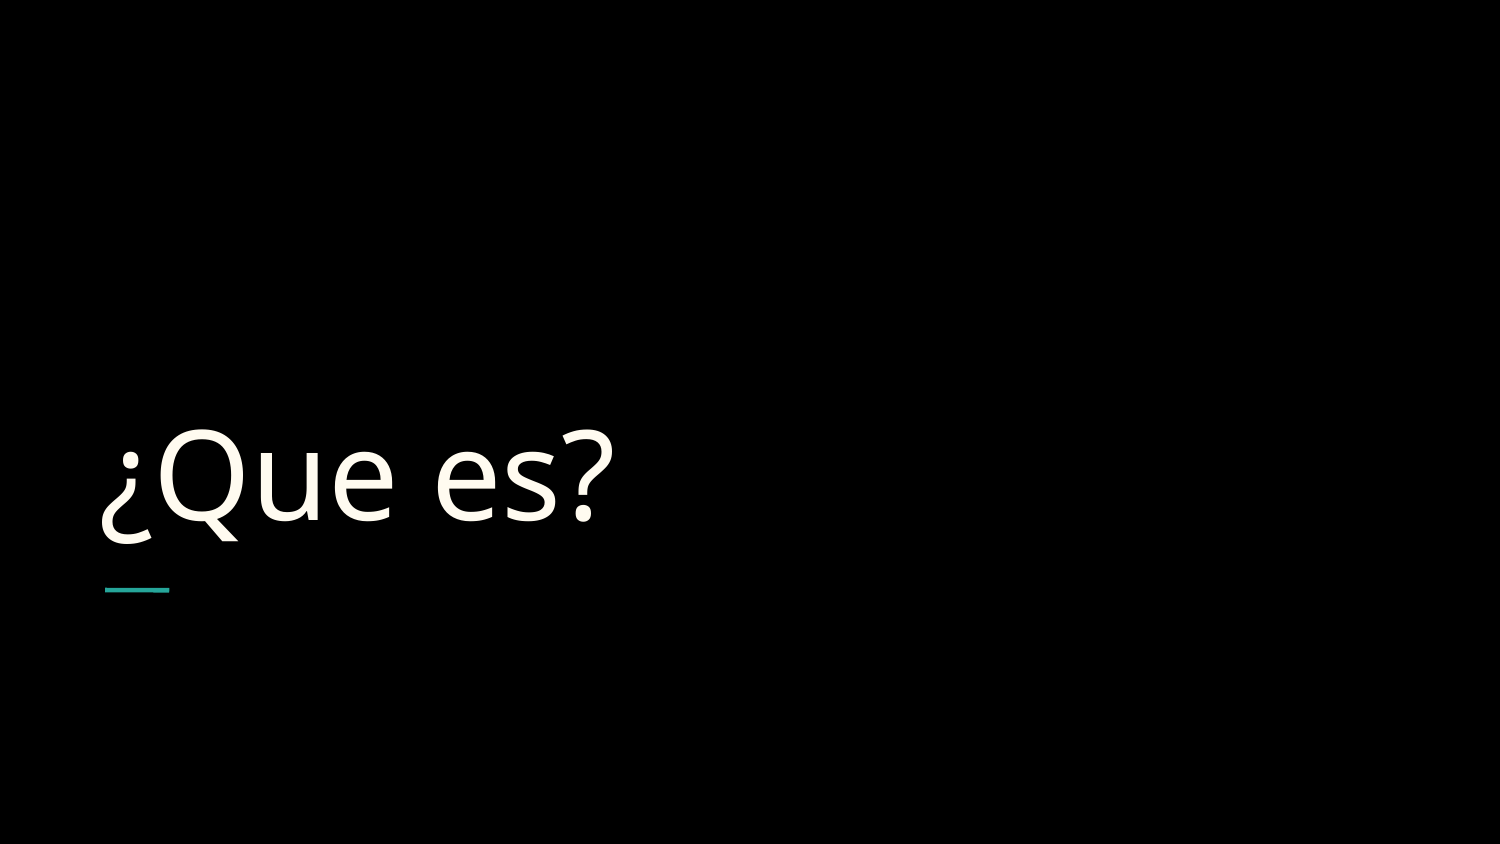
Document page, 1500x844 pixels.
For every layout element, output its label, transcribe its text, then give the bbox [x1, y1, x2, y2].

title ¿Que es? [84, 310, 1416, 561]
